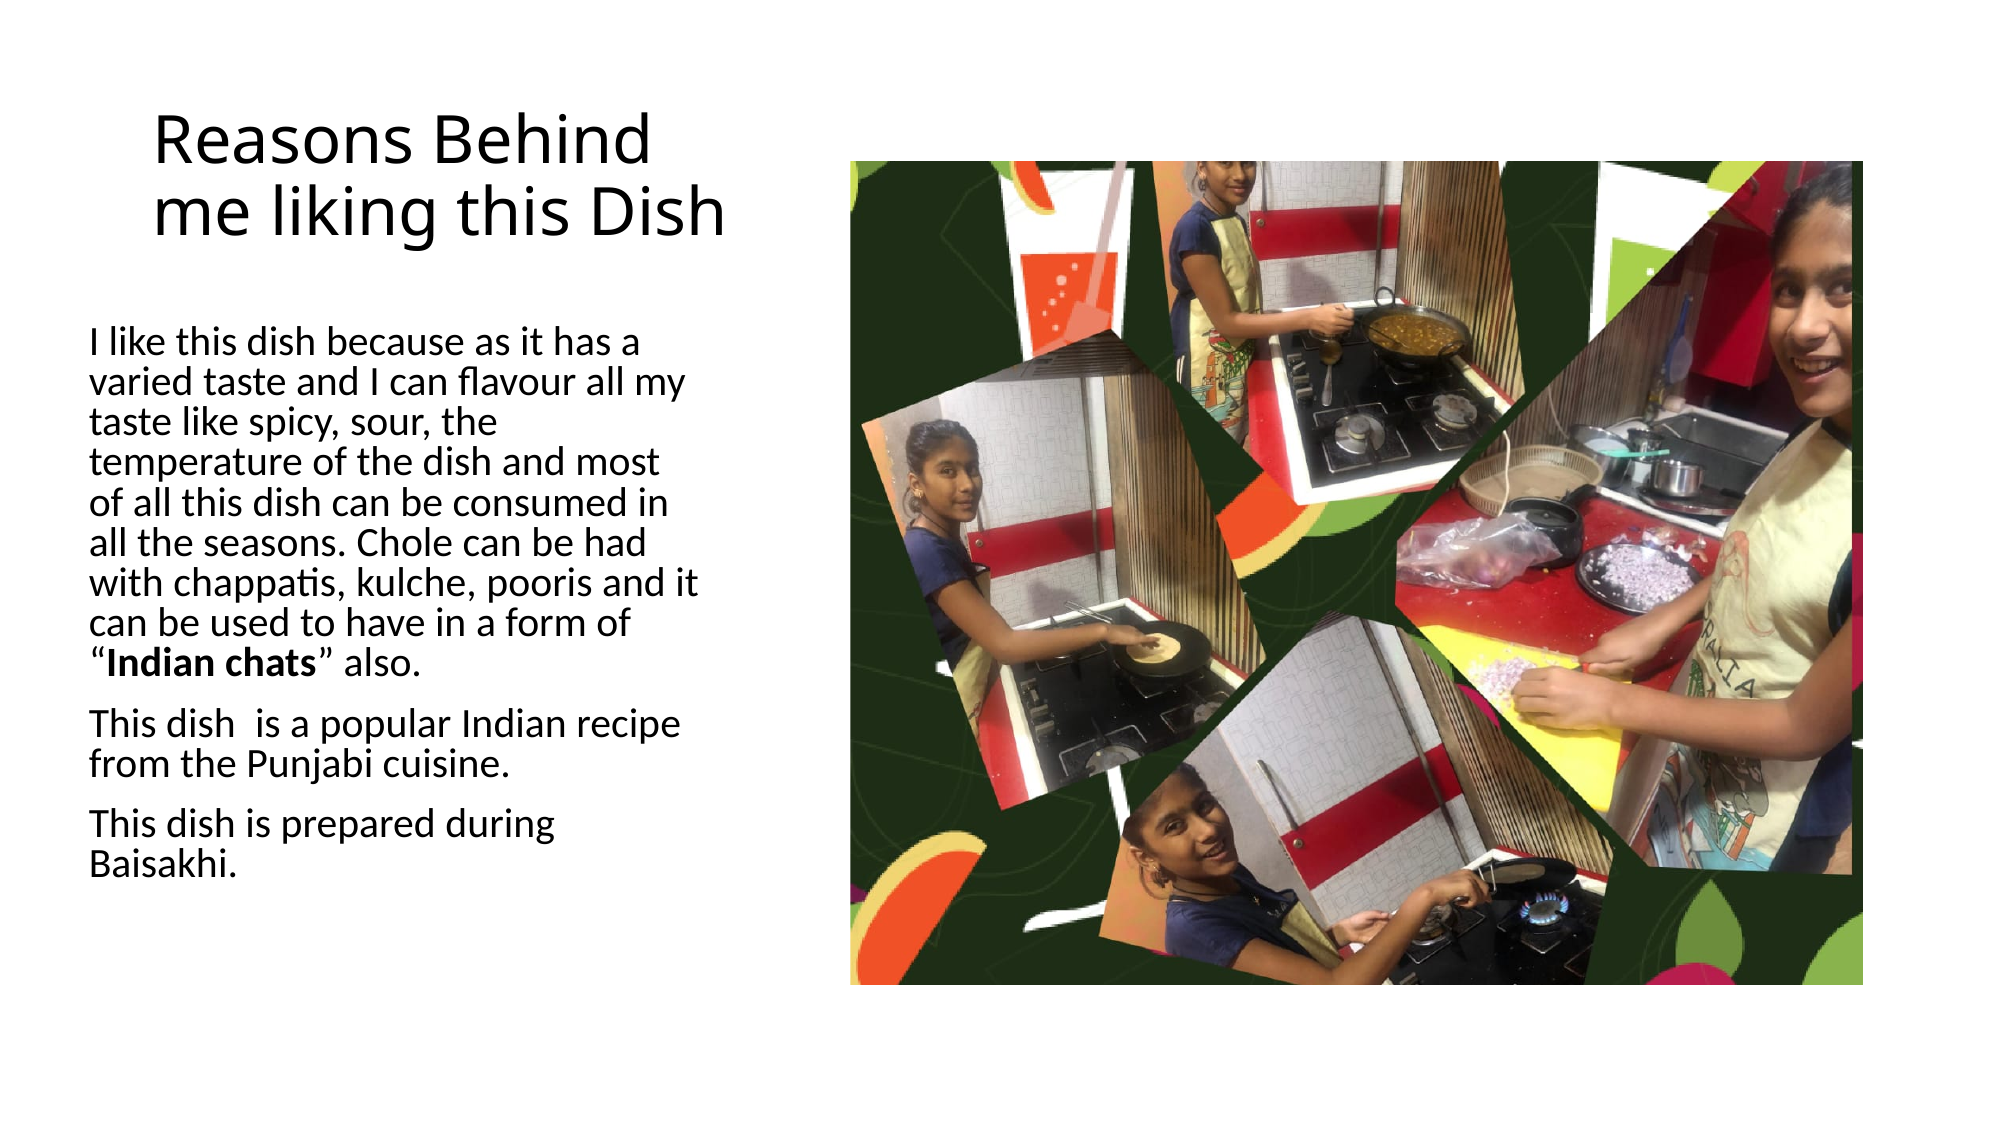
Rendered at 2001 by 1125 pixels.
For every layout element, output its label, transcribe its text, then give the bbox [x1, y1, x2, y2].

title Reasons Behind me liking this Dish [137, 75, 783, 338]
picture [850, 161, 1863, 985]
list I like this dish because as it has a varied taste and I can flavour all my taste like spicy, sour, the temperature of the dish and most of all this dish can be consumed in all the seasons. Chole can be had with chappatis, kulche, pooris and it can be used to have in a form of “Indian chats” also. This dish is a popular Indian recipe from the Punjabi cuisine. This dish is prepared during Baisakhi. [73, 316, 719, 953]
